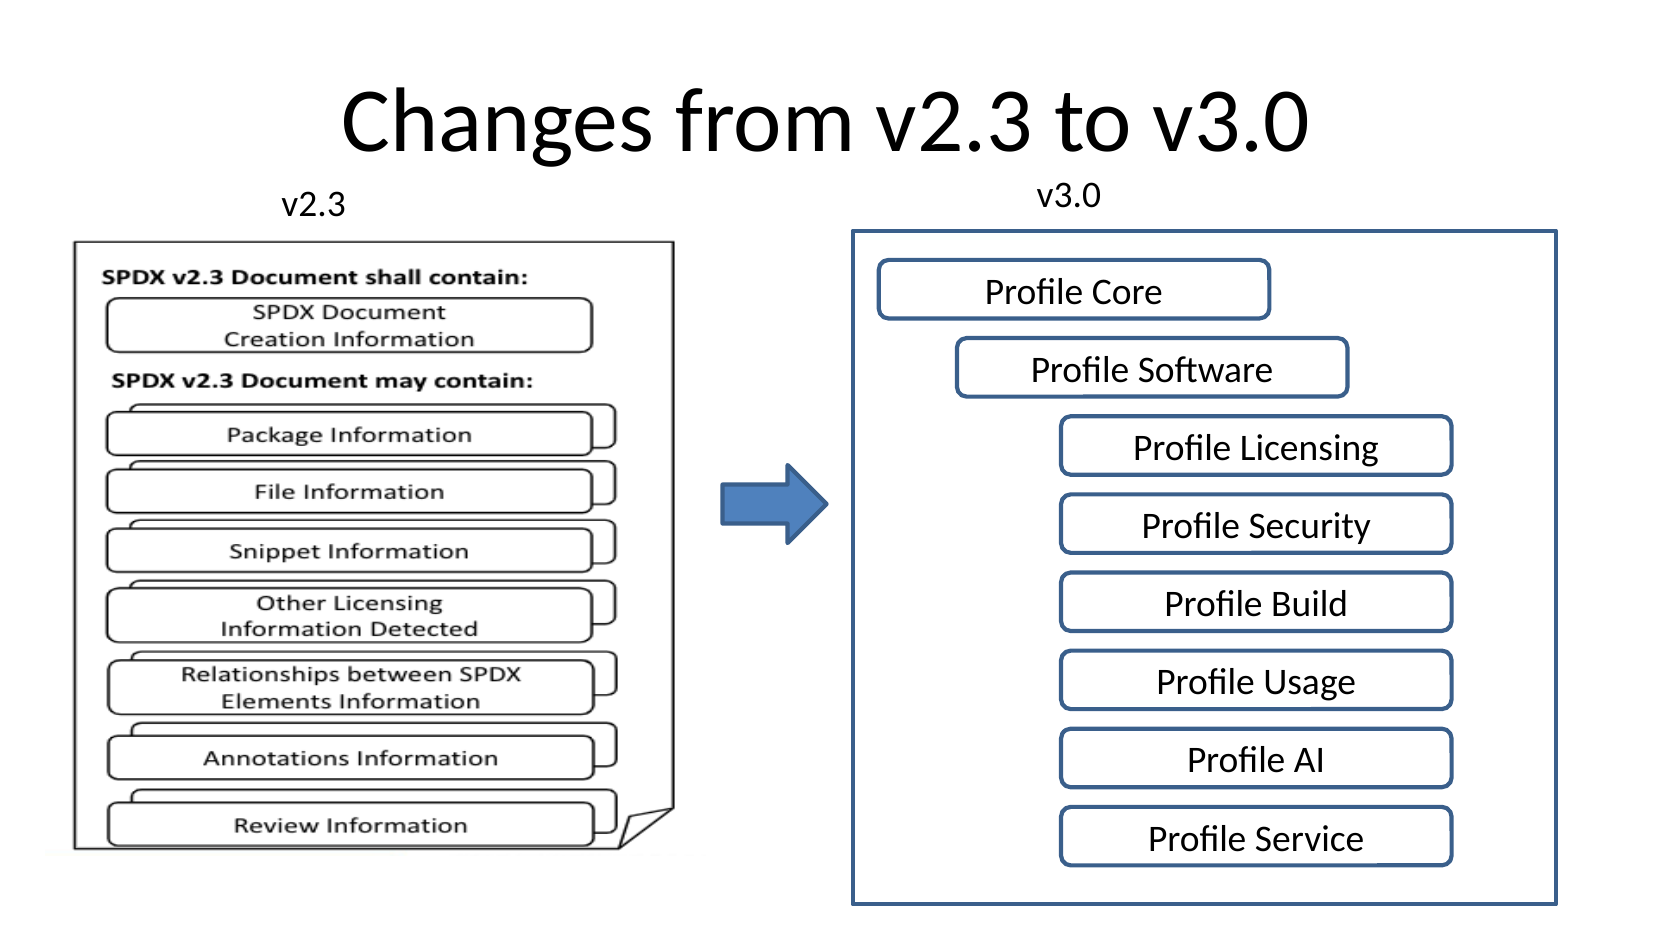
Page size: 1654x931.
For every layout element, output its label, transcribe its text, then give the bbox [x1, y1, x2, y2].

text_box Profile AI [1061, 728, 1452, 788]
text_box Profile Licensing [1061, 416, 1452, 475]
text_box Profile Software [956, 338, 1348, 397]
text_box Profile Service [1061, 806, 1452, 866]
text_box [722, 465, 827, 544]
text_box Profile Core [878, 259, 1270, 319]
title Changes from v2.3 to v3.0 [82, 37, 1571, 193]
text_box Profile Build [1061, 572, 1452, 632]
text_box Profile Usage [1061, 650, 1452, 710]
picture [45, 230, 706, 856]
text_box v3.0 [1021, 162, 1218, 223]
text_box v2.3 [266, 171, 462, 232]
text_box Profile Security [1061, 494, 1452, 553]
